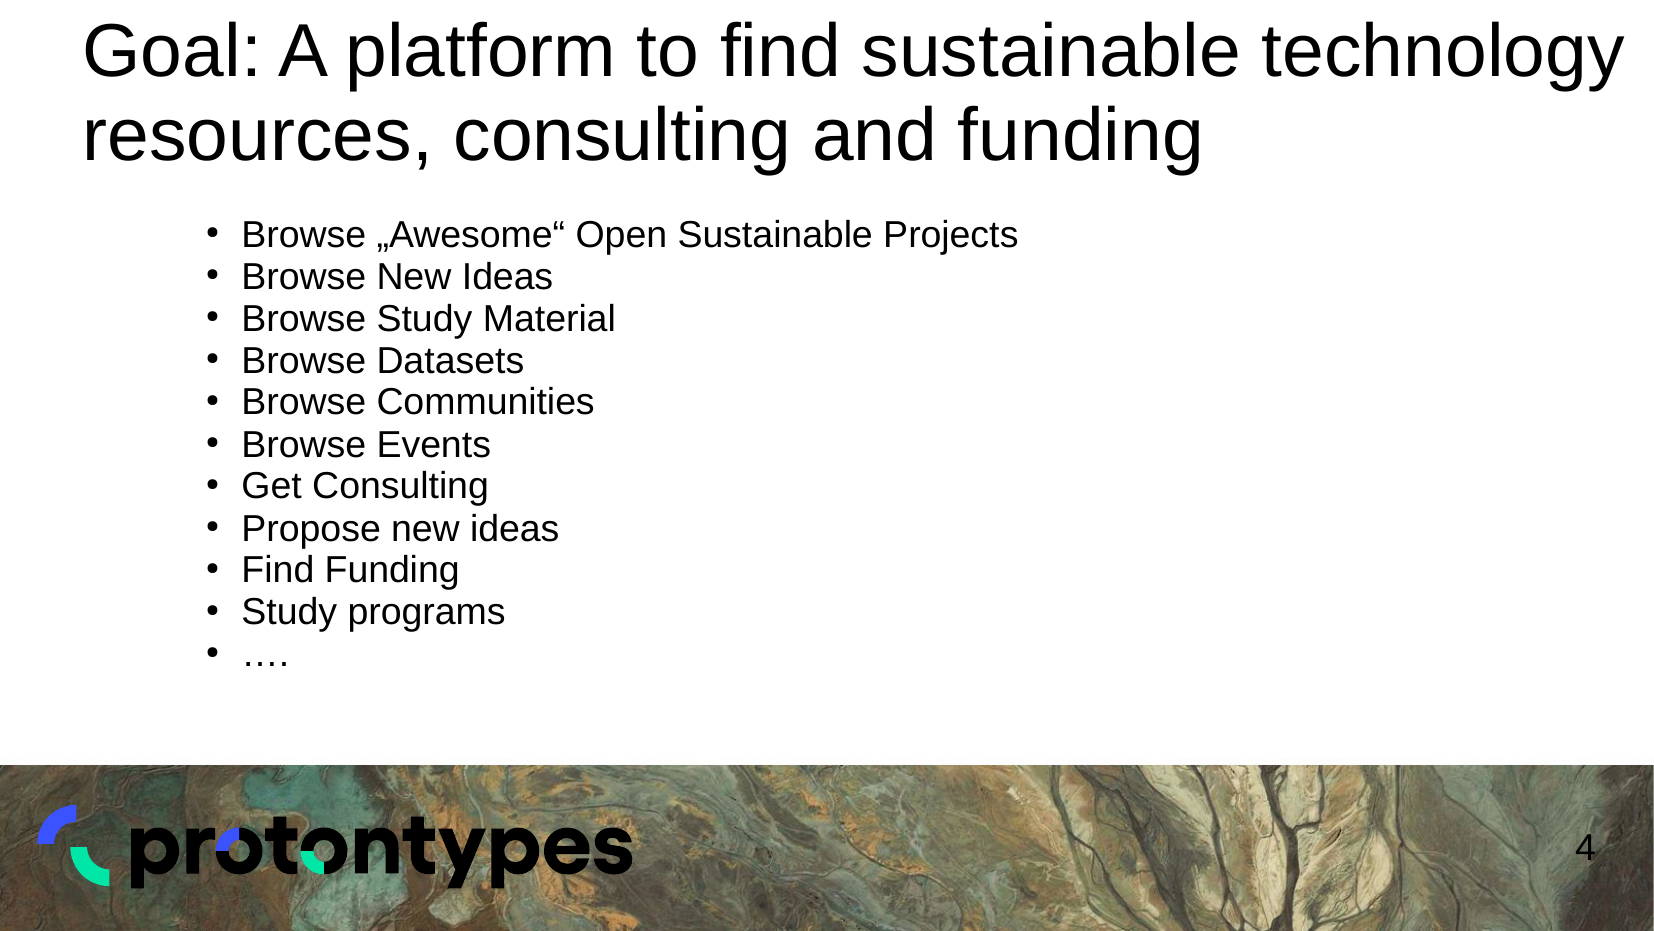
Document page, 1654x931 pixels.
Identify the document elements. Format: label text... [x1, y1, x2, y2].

title Goal: A platform to find sustainable technology resources, consulting and funding [82, 0, 1654, 219]
text_box Browse „Awesome“ Open Sustainable Projects Browse New Ideas Browse Study Material Browse Datasets Browse Communities Browse Events Get Consulting Propose new ideas Find Funding Study programs …. [191, 219, 1034, 683]
picture [0, 0, 1654, 931]
